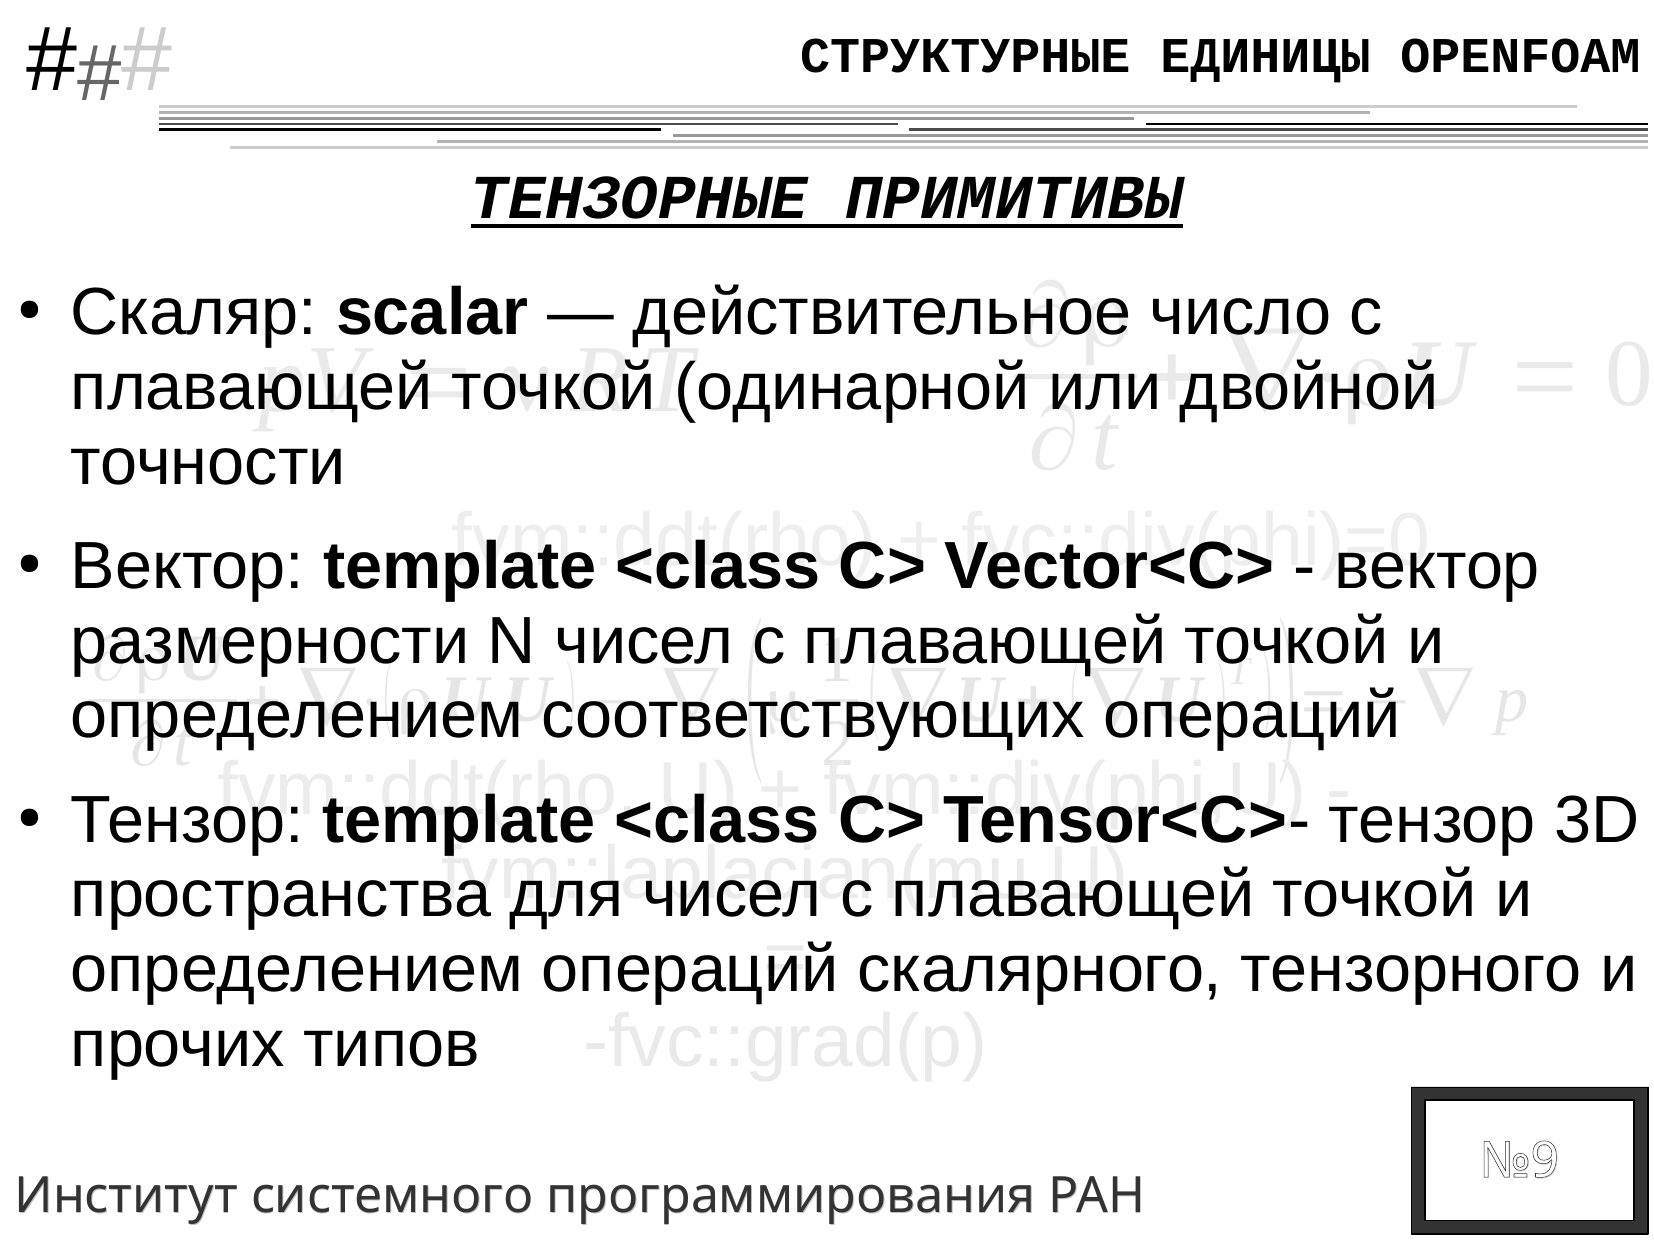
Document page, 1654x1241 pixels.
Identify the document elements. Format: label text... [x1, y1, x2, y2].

title ТЕНЗОРНЫЕ ПРИМИТИВЫ [0, 147, 1654, 257]
list Скаляр: scalar — действительное число с плавающей точкой (одинарной или двойной точности Вектор: template <class C> Vector<C> - вектор размерности N чисел с плавающей точкой и определением соответствующих операций Тензор: template <class C> Tensor<C>- тензор 3D пространства для чисел с плавающей точкой и определением операций скалярного, тензорного и прочих типов [0, 274, 1654, 1093]
